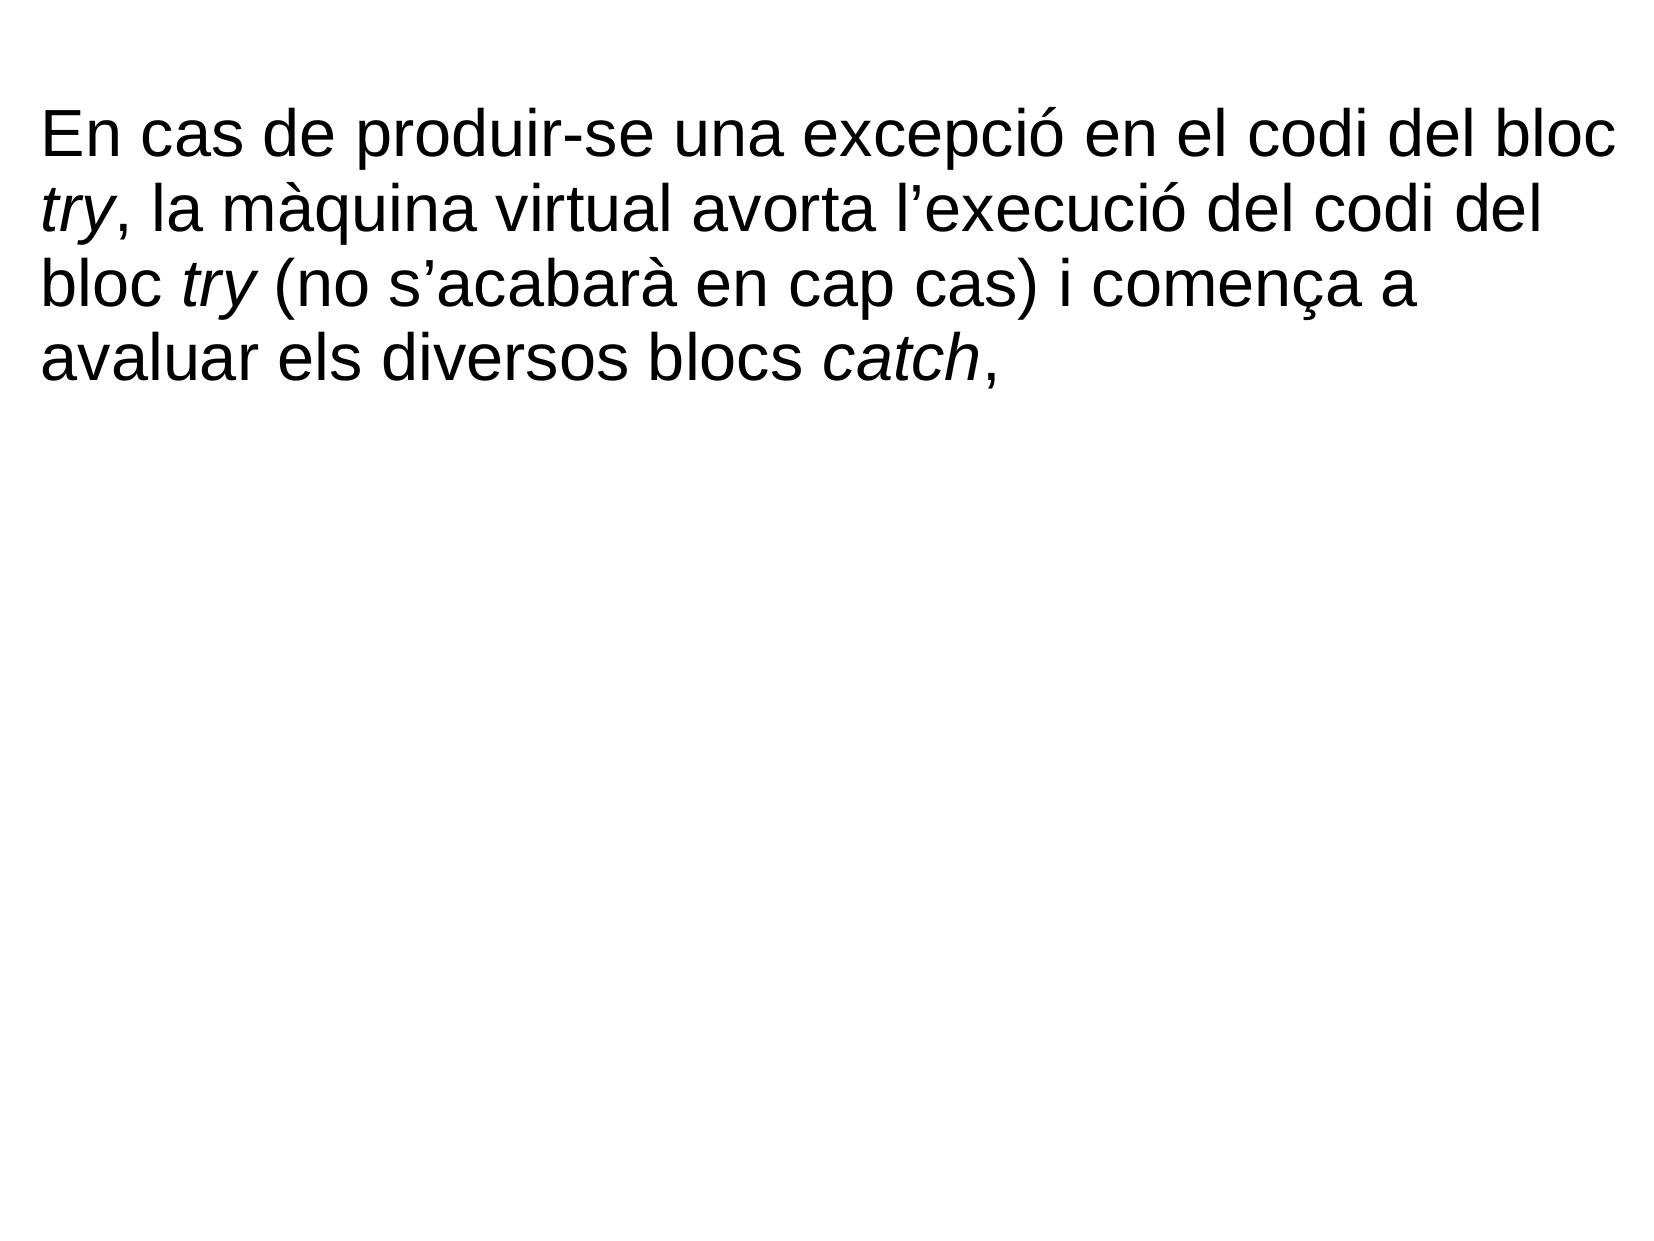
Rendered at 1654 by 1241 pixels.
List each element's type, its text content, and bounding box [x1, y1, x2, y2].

text_box En cas de produir-se una excepció en el codi del bloc try, la màquina virtual avorta l’execució del codi del bloc try (no s’acabarà en cap cas) i comença a avaluar els diversos blocs catch, [25, 88, 1654, 1034]
